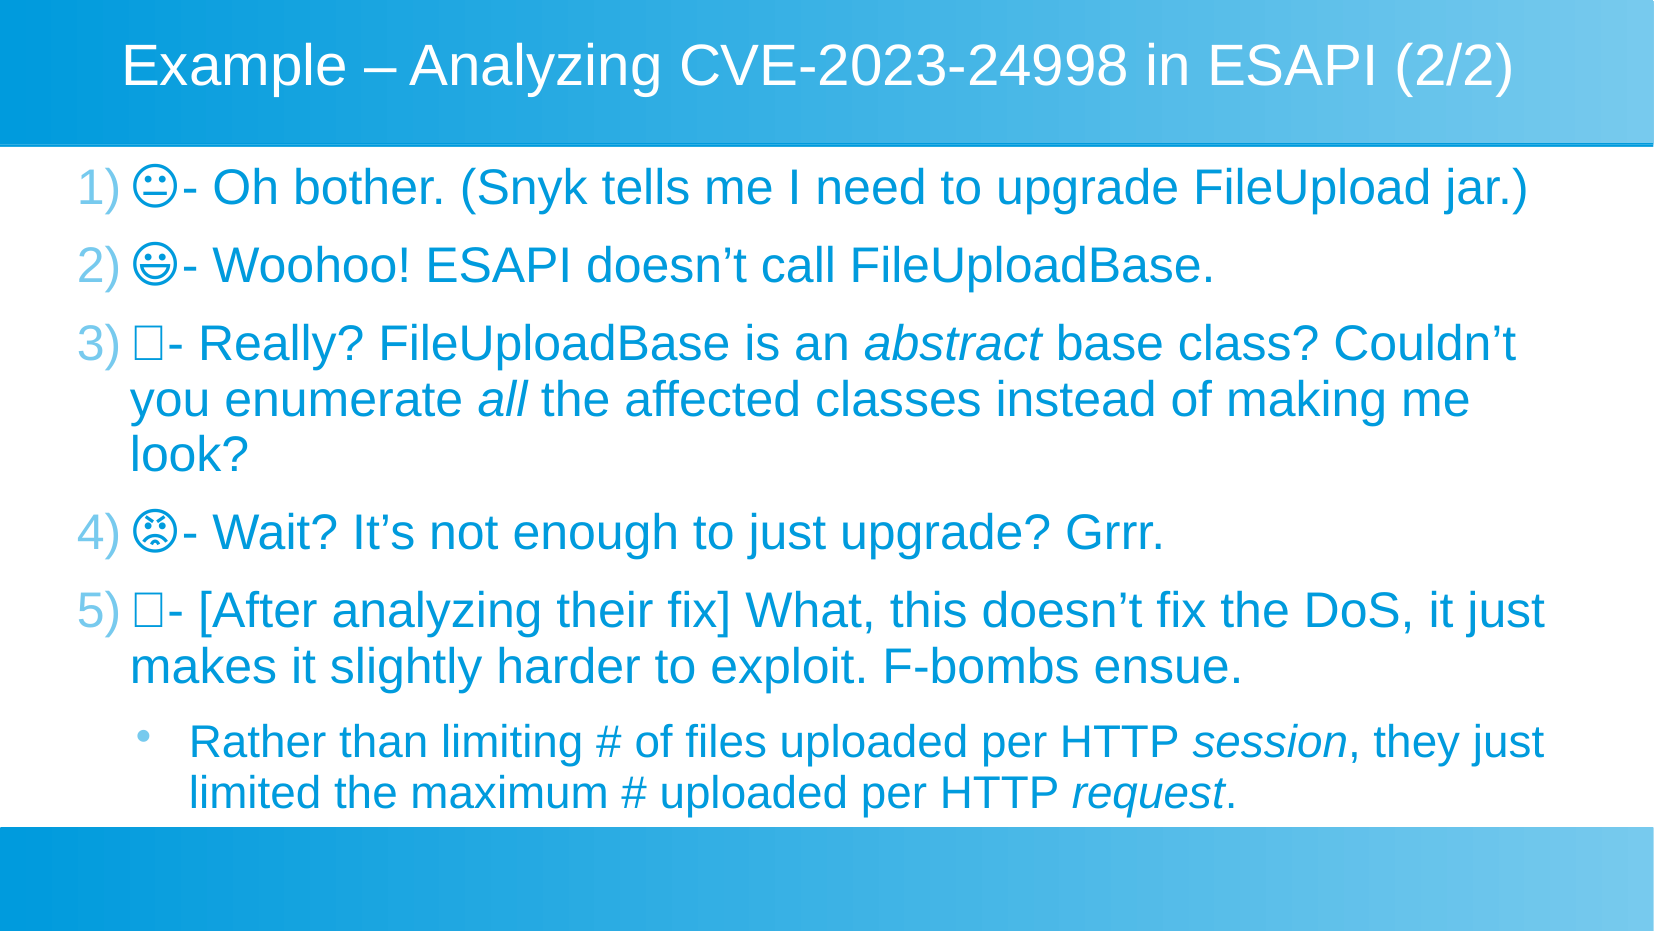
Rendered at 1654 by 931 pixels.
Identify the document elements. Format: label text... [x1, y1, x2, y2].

title Example – Analyzing CVE-2023-24998 in ESAPI (2/2) [59, 8, 1595, 122]
list 😐- Oh bother. (Snyk tells me I need to upgrade FileUpload jar.) 😃- Woohoo! ESAPI doesn’t call FileUploadBase. 🤨- Really? FileUploadBase is an abstract base class? Couldn’t you enumerate all the affected classes instead of making me look? 😡- Wait? It’s not enough to just upgrade? Grrr. 🤬- [After analyzing their fix] What, this doesn’t fix the DoS, it just makes it slightly harder to exploit. F-bombs ensue. Rather than limiting # of files uploaded per HTTP session, they just limited the maximum # uploaded per HTTP request. [59, 159, 1595, 834]
